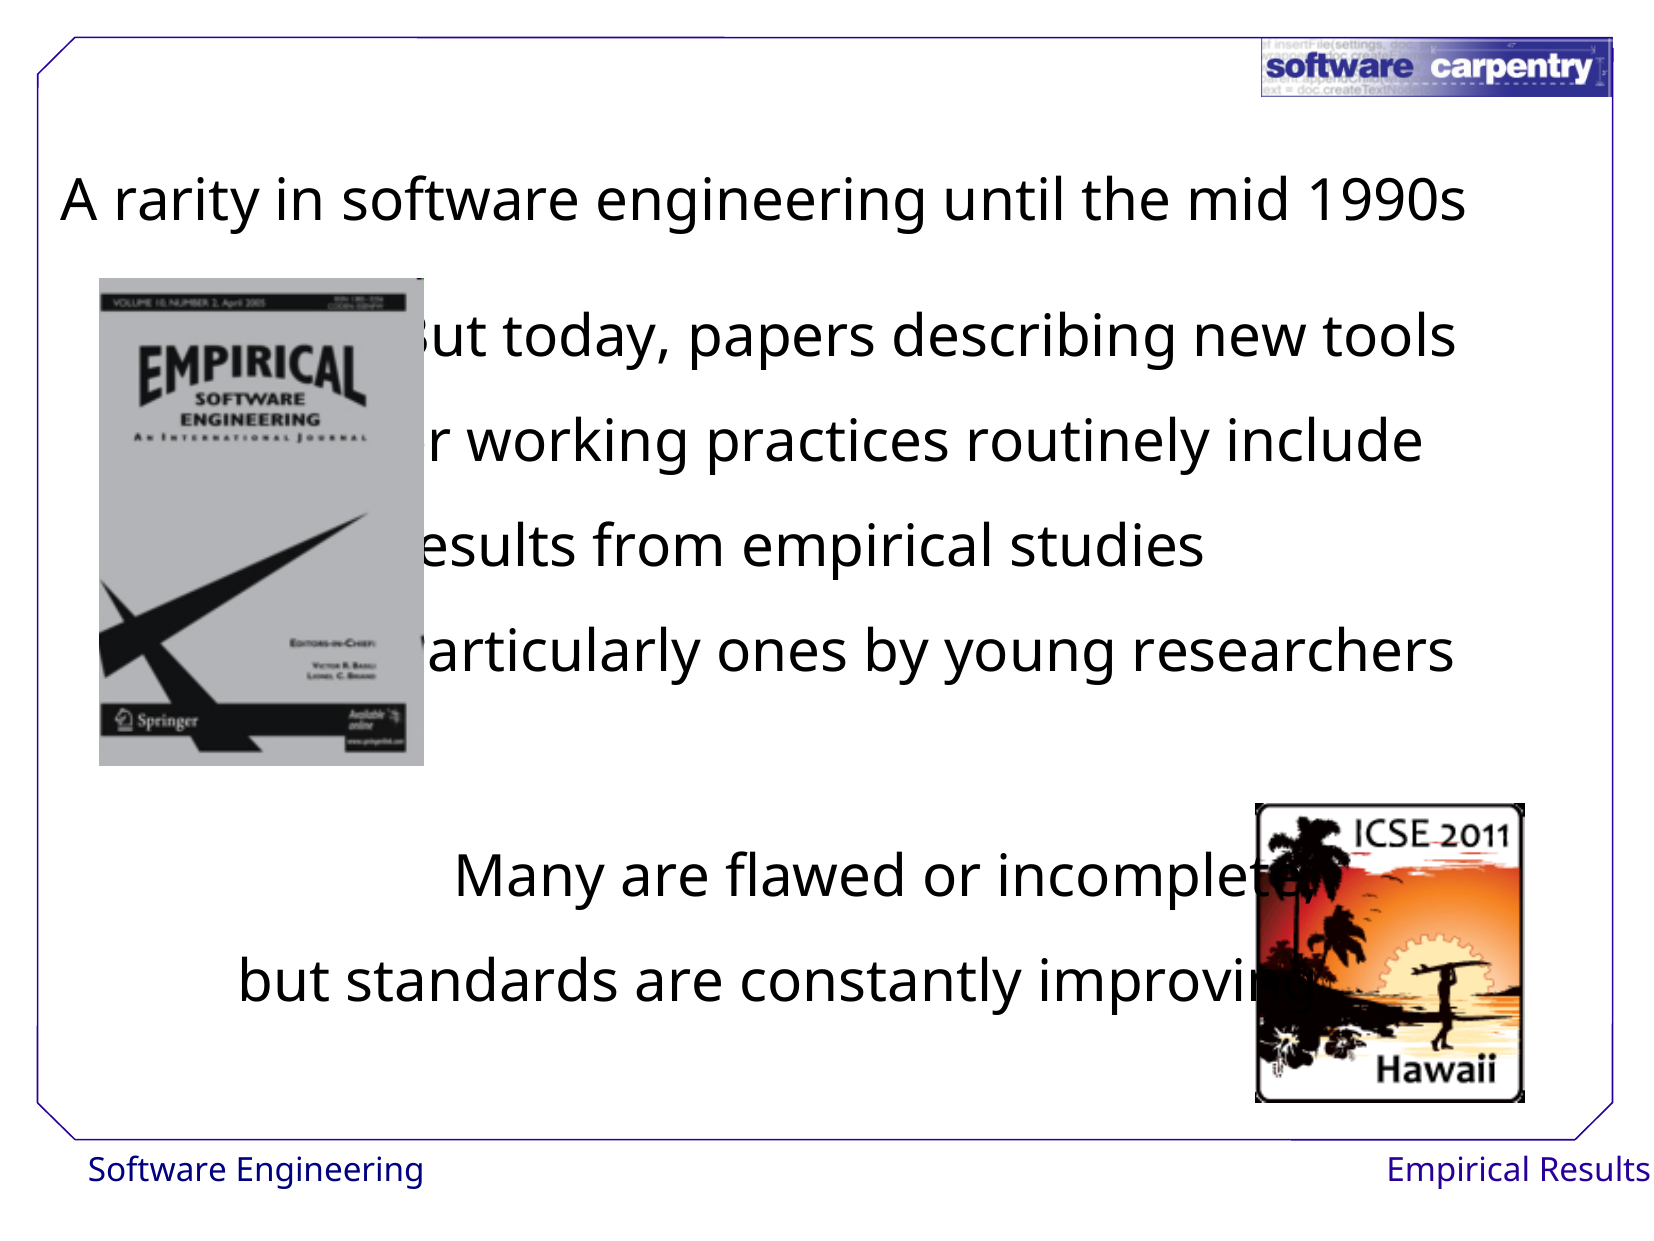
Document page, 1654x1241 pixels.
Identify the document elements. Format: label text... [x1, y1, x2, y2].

picture [99, 278, 424, 766]
text_box Many are flawed or incomplete, but standards are constantly improving [72, 795, 1334, 1022]
text_box A rarity in software engineering until the mid 1990s [46, 119, 1633, 240]
picture [1255, 803, 1525, 1103]
picture [1261, 39, 1613, 97]
text_box But today, papers describing new tools or working practices routinely include results from empirical studies Particularly ones by young researchers [377, 255, 1623, 691]
